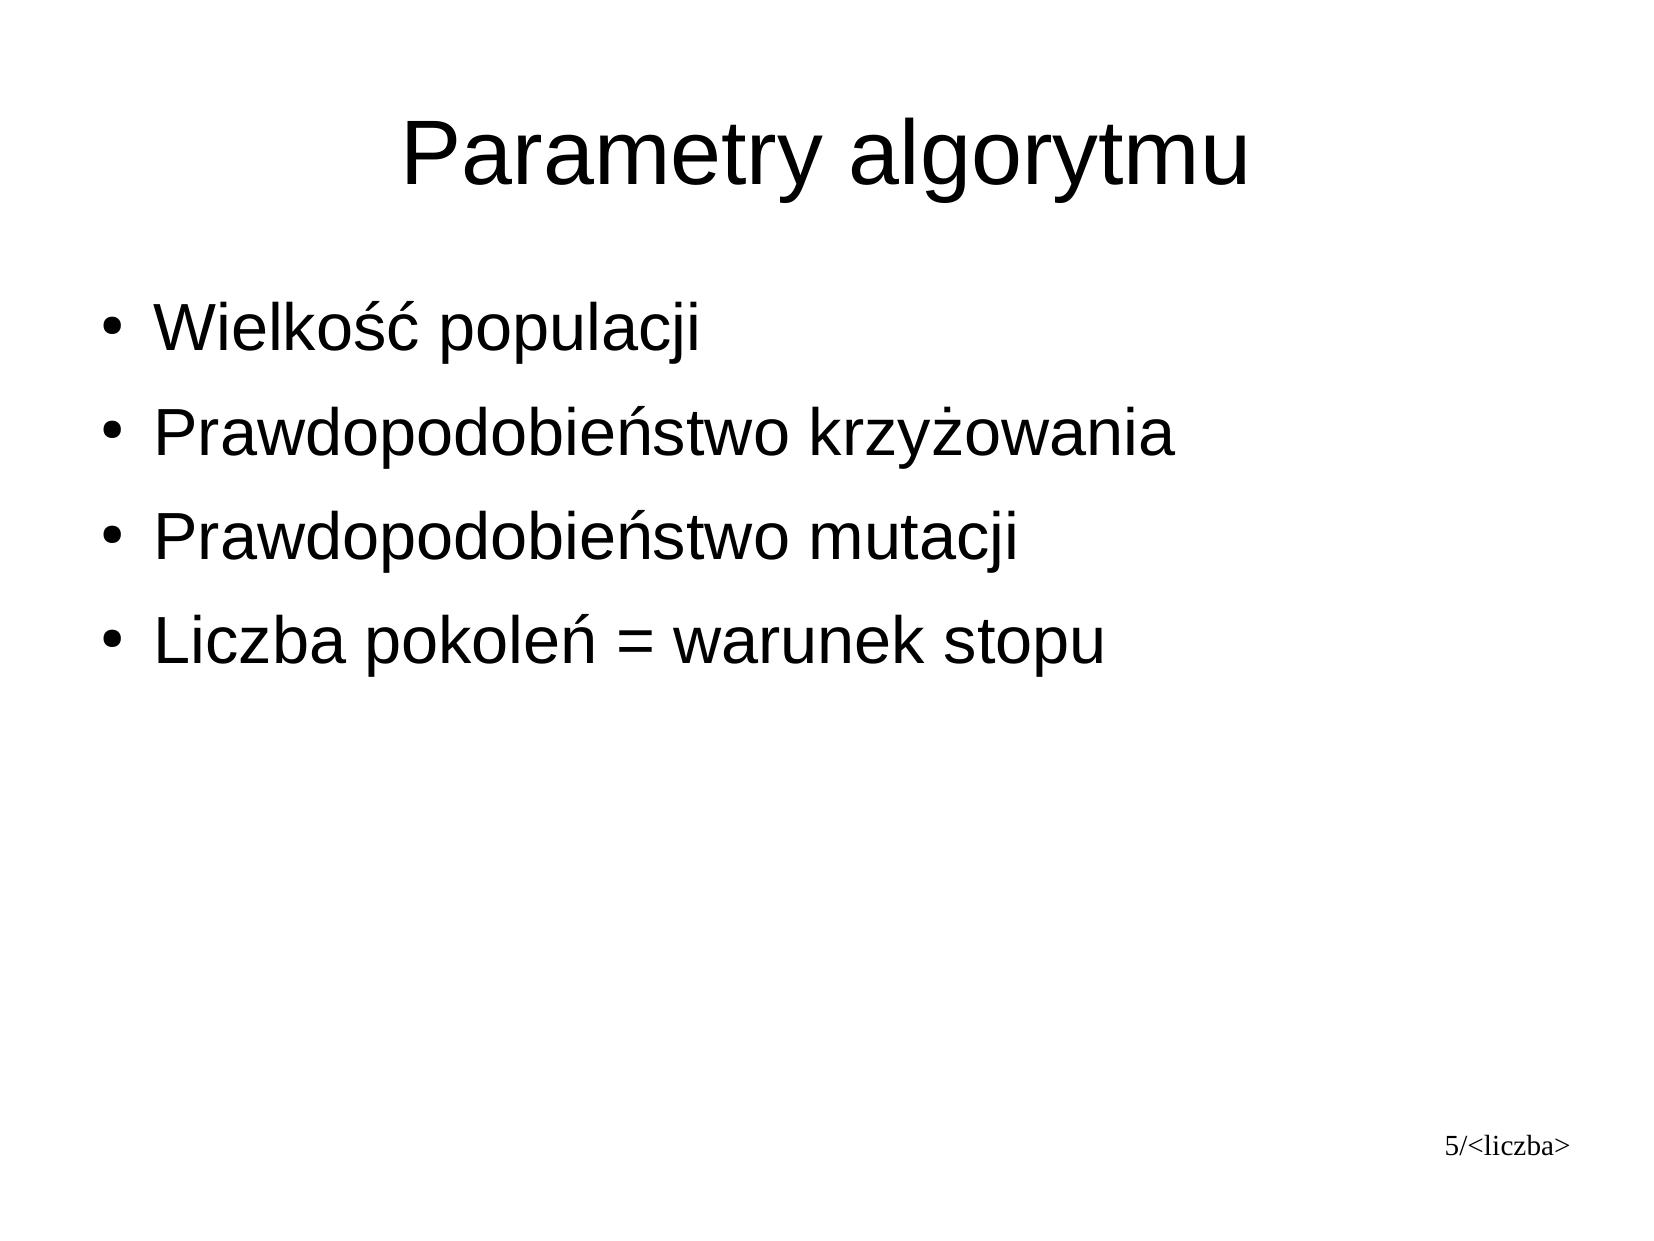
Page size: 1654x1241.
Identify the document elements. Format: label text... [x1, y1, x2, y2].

title Parametry algorytmu [82, 49, 1571, 257]
list Wielkość populacji Prawdopodobieństwo krzyżowania Prawdopodobieństwo mutacji Liczba pokoleń = warunek stopu [82, 290, 1571, 1010]
